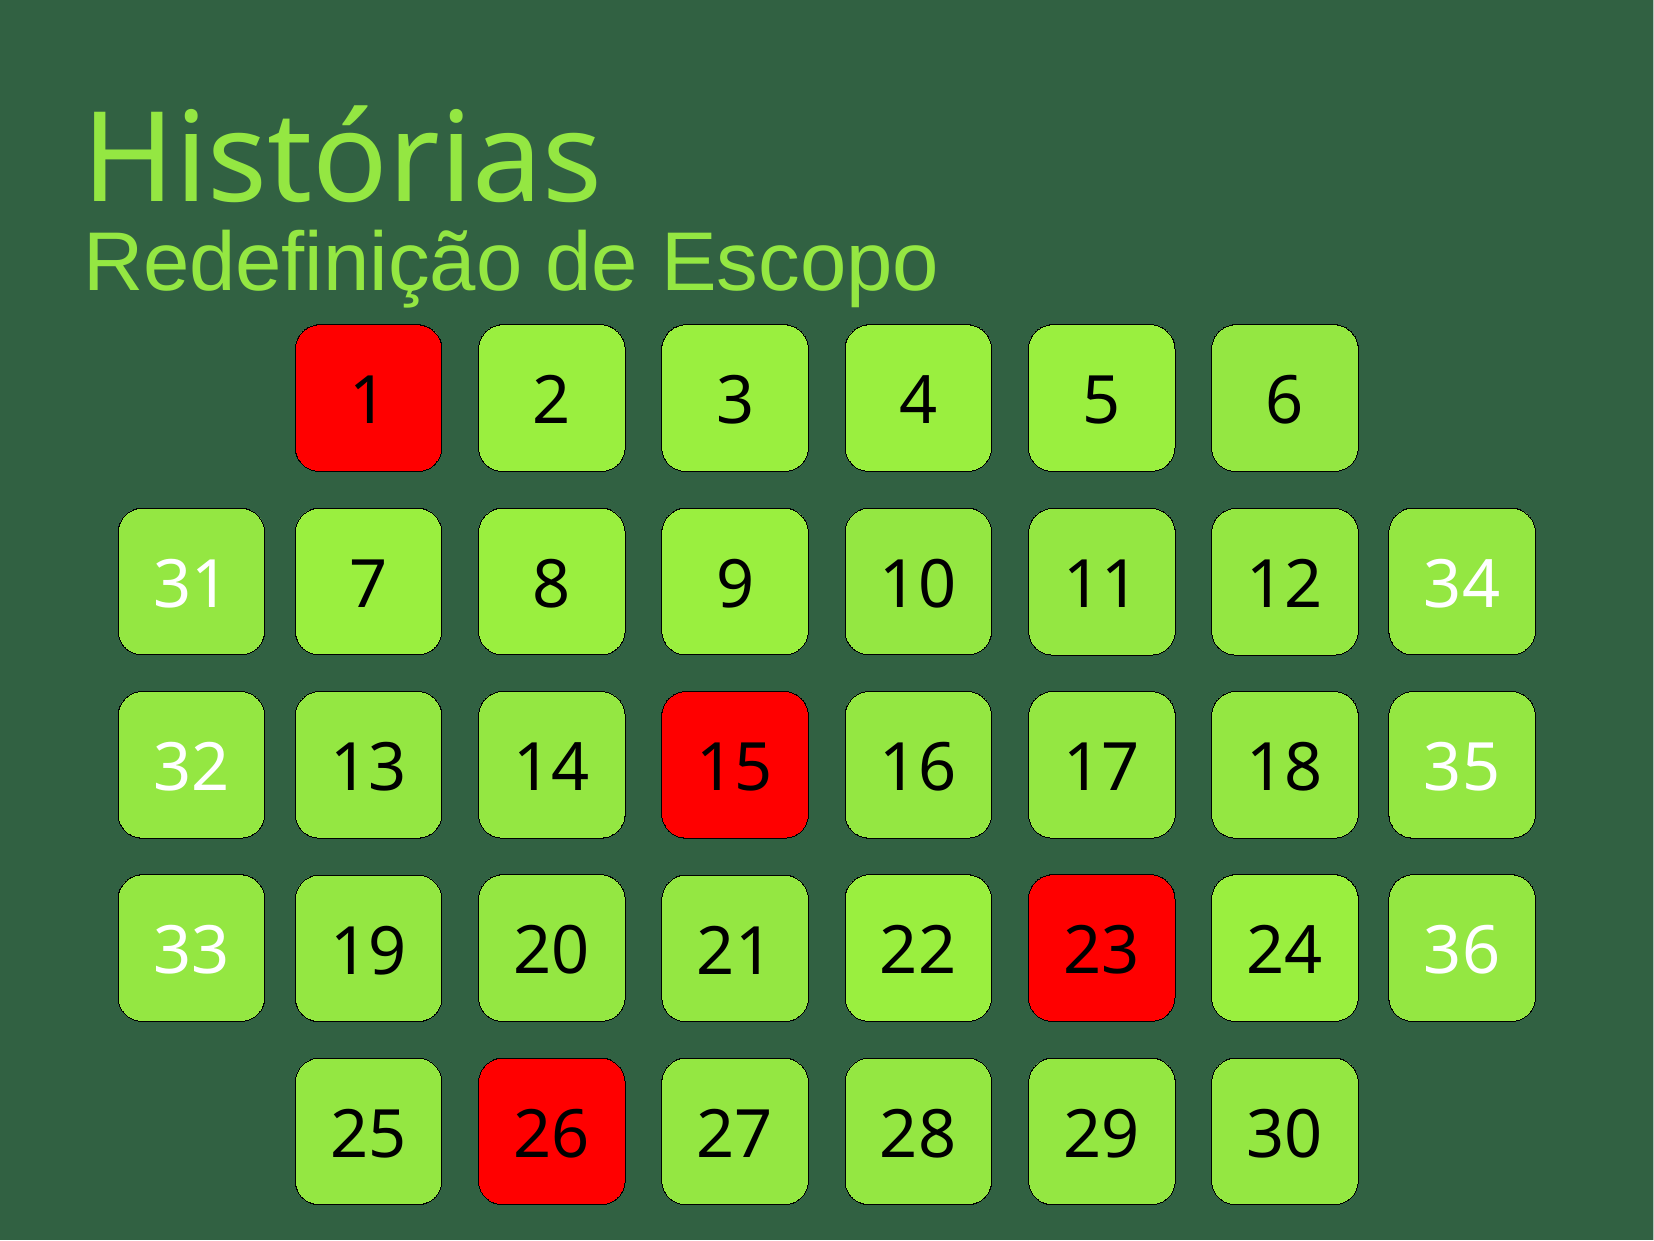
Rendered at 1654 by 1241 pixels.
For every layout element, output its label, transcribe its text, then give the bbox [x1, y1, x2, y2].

text_box 35 [1388, 691, 1536, 839]
text_box 32 [118, 691, 265, 839]
text_box 19 [295, 875, 442, 1022]
text_box 10 [845, 508, 992, 655]
text_box 13 [295, 691, 442, 839]
text_box 2 [478, 324, 626, 472]
text_box 36 [1388, 874, 1536, 1022]
text_box 5 [1028, 324, 1176, 472]
text_box 16 [845, 691, 992, 839]
text_box 6 [1211, 324, 1359, 472]
text_box 7 [295, 508, 442, 655]
text_box 22 [845, 874, 992, 1022]
title Histórias [82, 49, 1571, 257]
text_box 23 [1028, 874, 1176, 1022]
text_box 31 [118, 508, 265, 655]
text_box 14 [478, 691, 626, 839]
text_box 34 [1388, 508, 1536, 655]
text_box 33 [118, 874, 265, 1022]
text_box 4 [845, 324, 992, 472]
text_box 17 [1028, 691, 1176, 839]
text_box 8 [478, 508, 626, 655]
text_box 30 [1211, 1058, 1359, 1205]
text_box 1 [295, 324, 442, 472]
text_box 11 [1028, 508, 1176, 656]
text_box 21 [661, 875, 809, 1022]
text_box 26 [478, 1058, 626, 1205]
text_box 28 [845, 1058, 992, 1205]
text_box 25 [295, 1058, 442, 1205]
text_box 27 [661, 1058, 809, 1205]
text_box 15 [661, 691, 809, 839]
text_box 3 [661, 324, 809, 472]
text_box 29 [1028, 1058, 1176, 1205]
text_box 24 [1211, 874, 1359, 1022]
text_box 12 [1211, 508, 1359, 656]
title Redefinição de Escopo [83, 183, 1572, 340]
text_box 9 [661, 508, 809, 655]
text_box 20 [478, 874, 626, 1022]
text_box 18 [1211, 691, 1359, 839]
